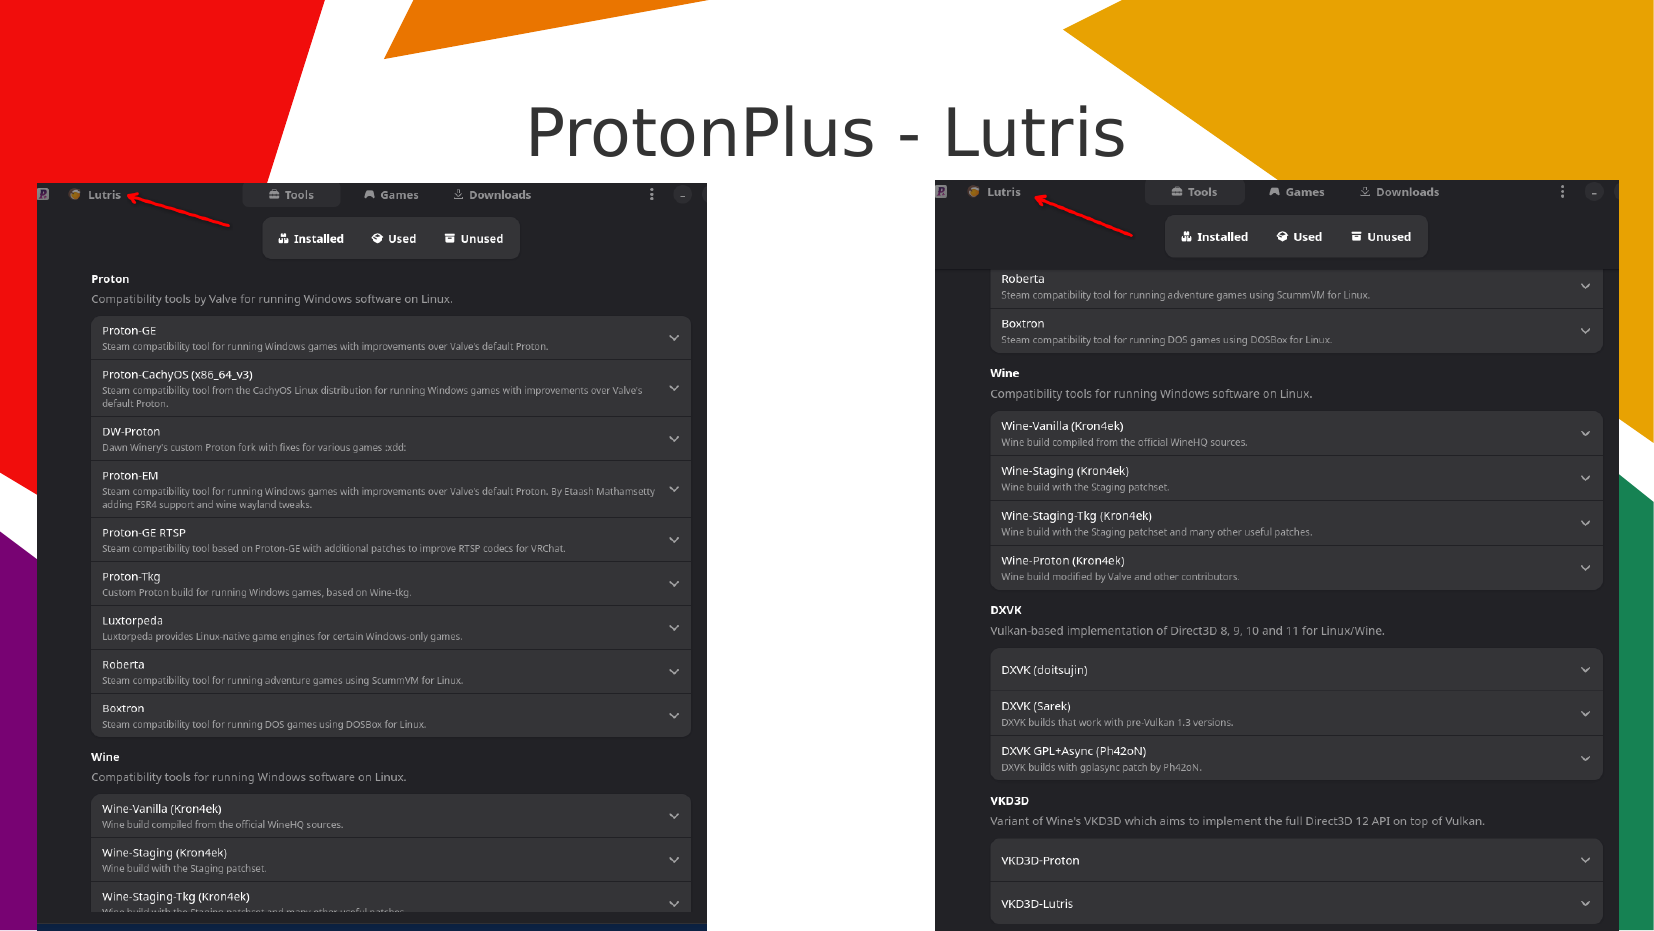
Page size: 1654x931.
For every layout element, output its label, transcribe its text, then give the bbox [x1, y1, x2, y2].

picture [37, 183, 707, 931]
picture [935, 180, 1619, 931]
title ProtonPlus - Lutris [295, 59, 1359, 207]
